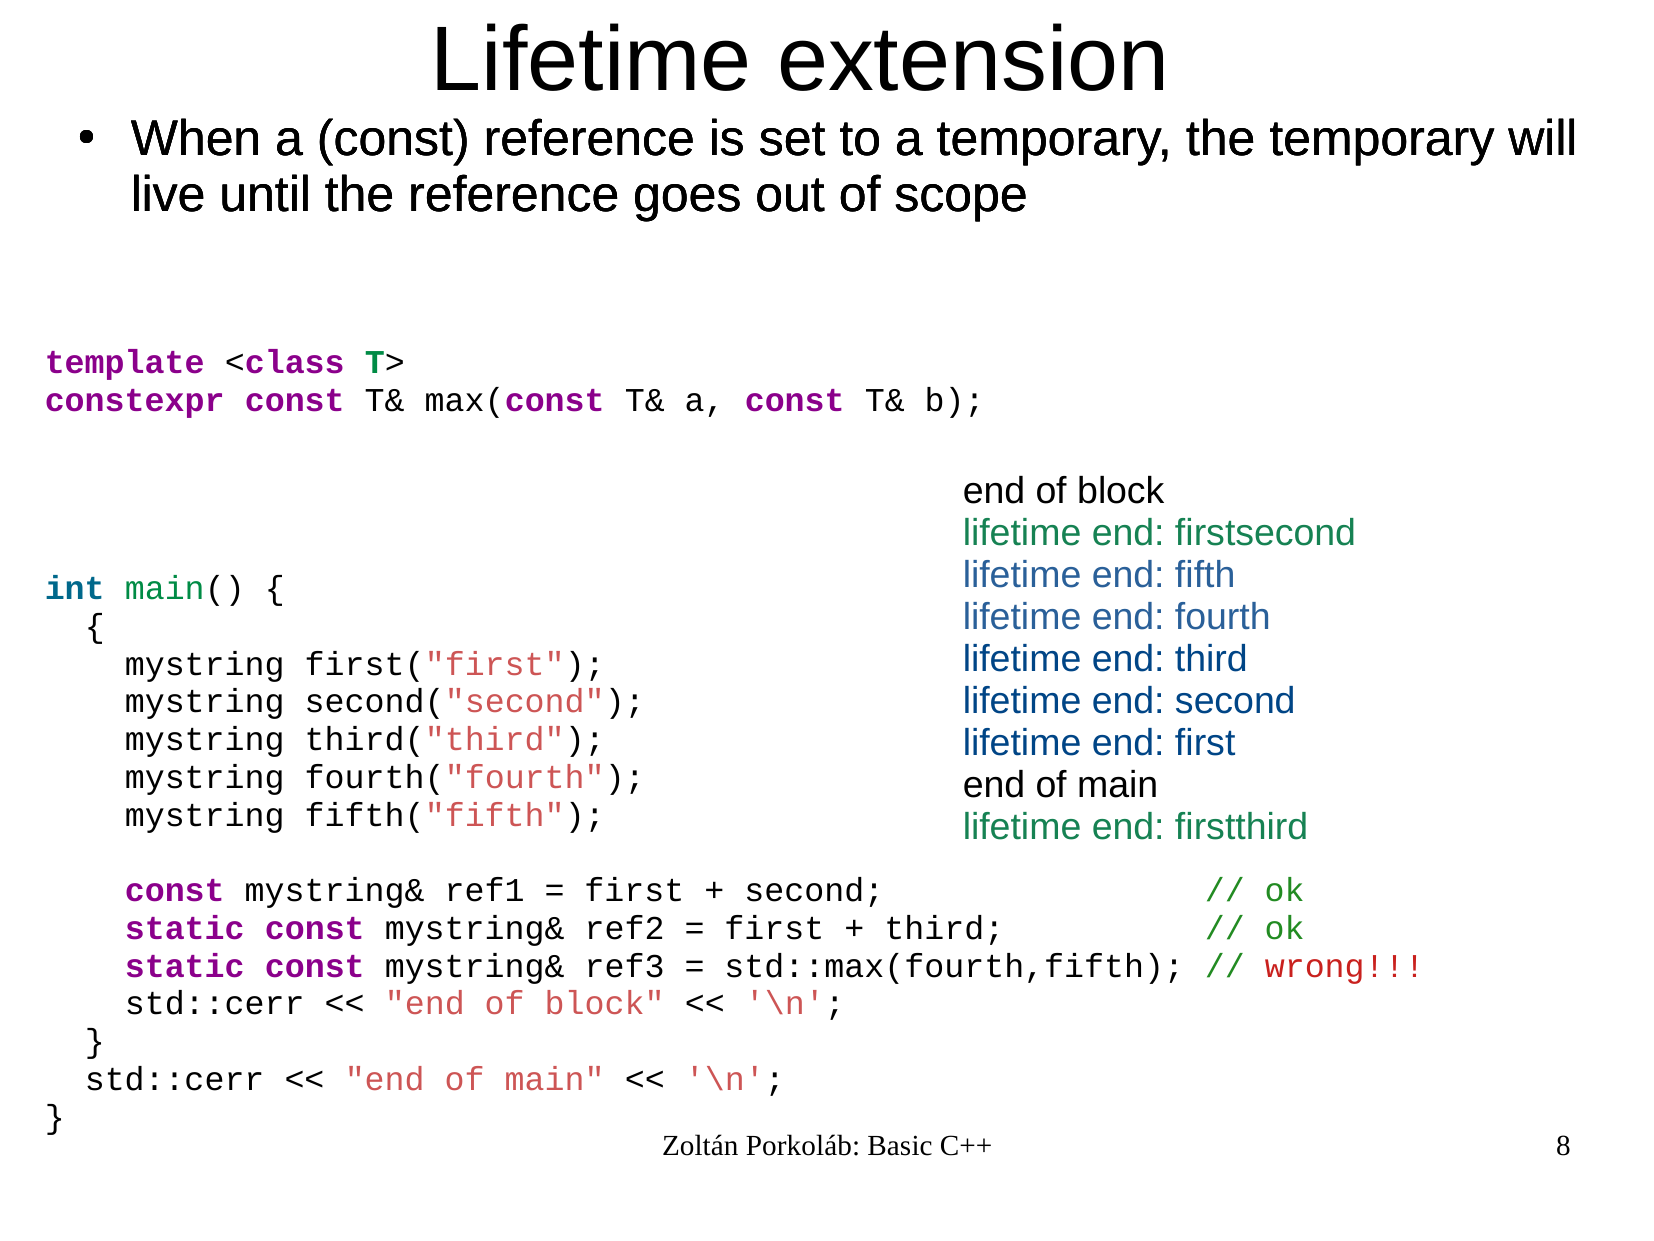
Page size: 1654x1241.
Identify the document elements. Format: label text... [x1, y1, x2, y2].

list When a (const) reference is set to a temporary, the temporary will live until the reference goes out of scope [60, 29, 1594, 465]
title Lifetime extension [56, 0, 1546, 178]
text_box template <class T> constexpr const T& max(const T& a, const T& b); int main() { { mystring first("first"); mystring second("second"); mystring third("third"); mystring fourth("fourth"); mystring fifth("fifth"); const mystring& ref1 = first + second; // ok static const mystring& ref2 = first + third; // ok static const mystring& ref3 = std::max(fourth,fifth); // wrong!!! std::cerr << "end of block" << '\n'; } std::cerr << "end of main" << '\n'; } [30, 225, 1651, 1216]
text_box end of block lifetime end: firstsecond lifetime end: fifth lifetime end: fourth lifetime end: third lifetime end: second lifetime end: first end of main lifetime end: firstthird [948, 465, 1594, 856]
